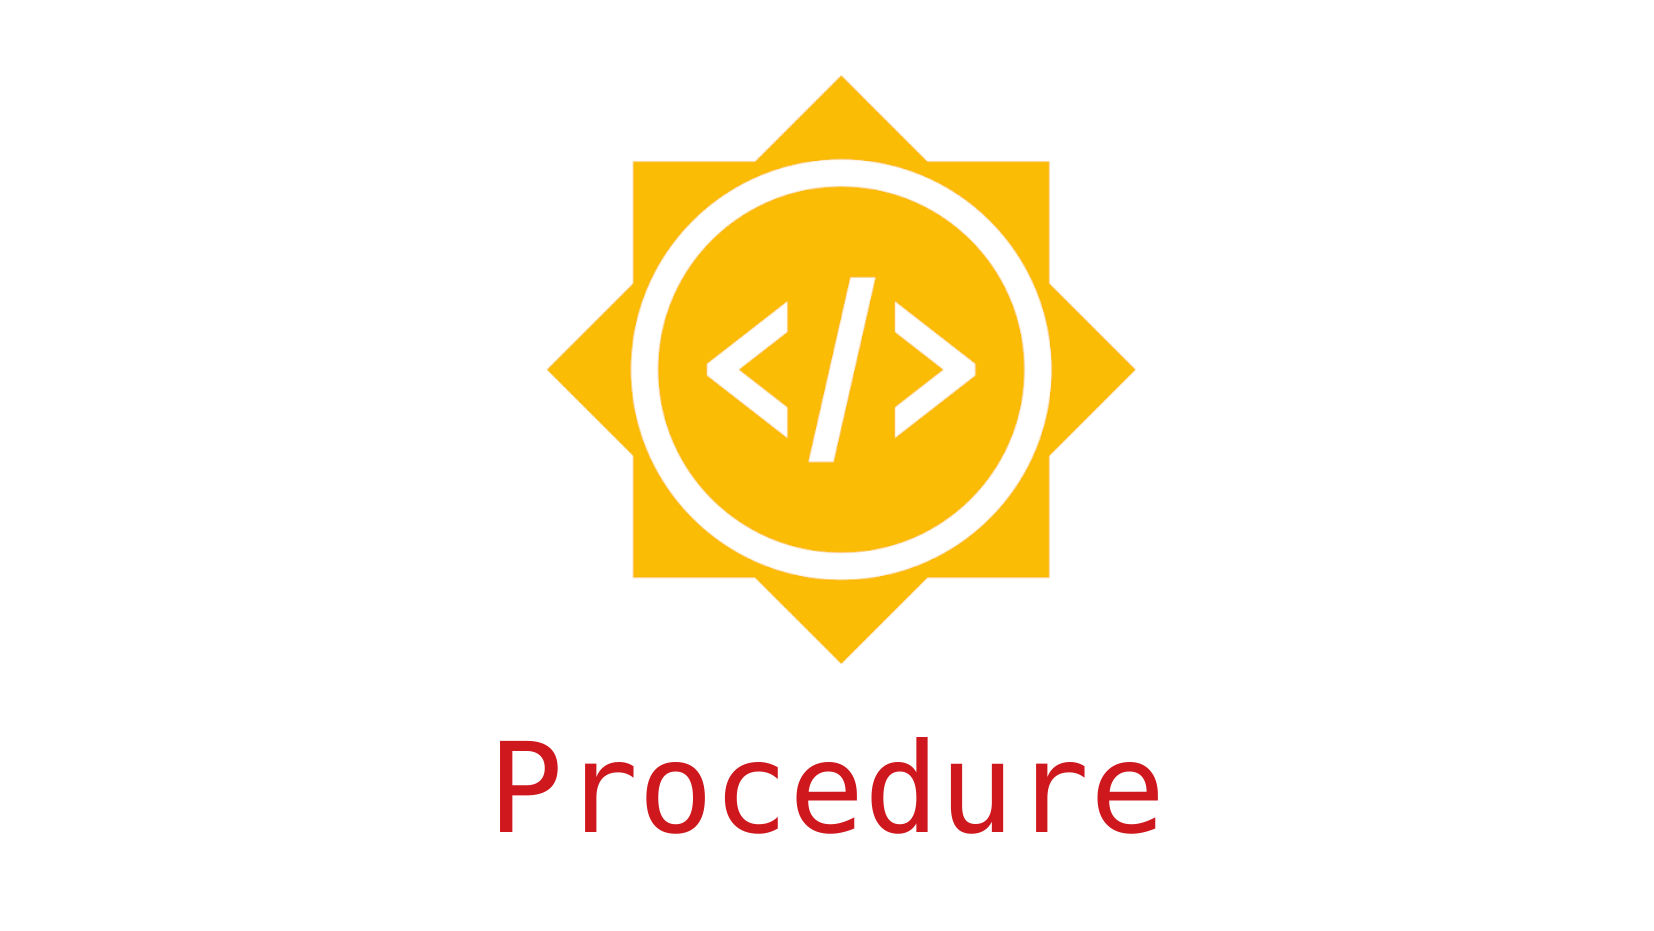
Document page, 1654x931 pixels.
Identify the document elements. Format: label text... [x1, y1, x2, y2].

text_box Procedure [473, 709, 1181, 869]
picture [299, 35, 1355, 709]
